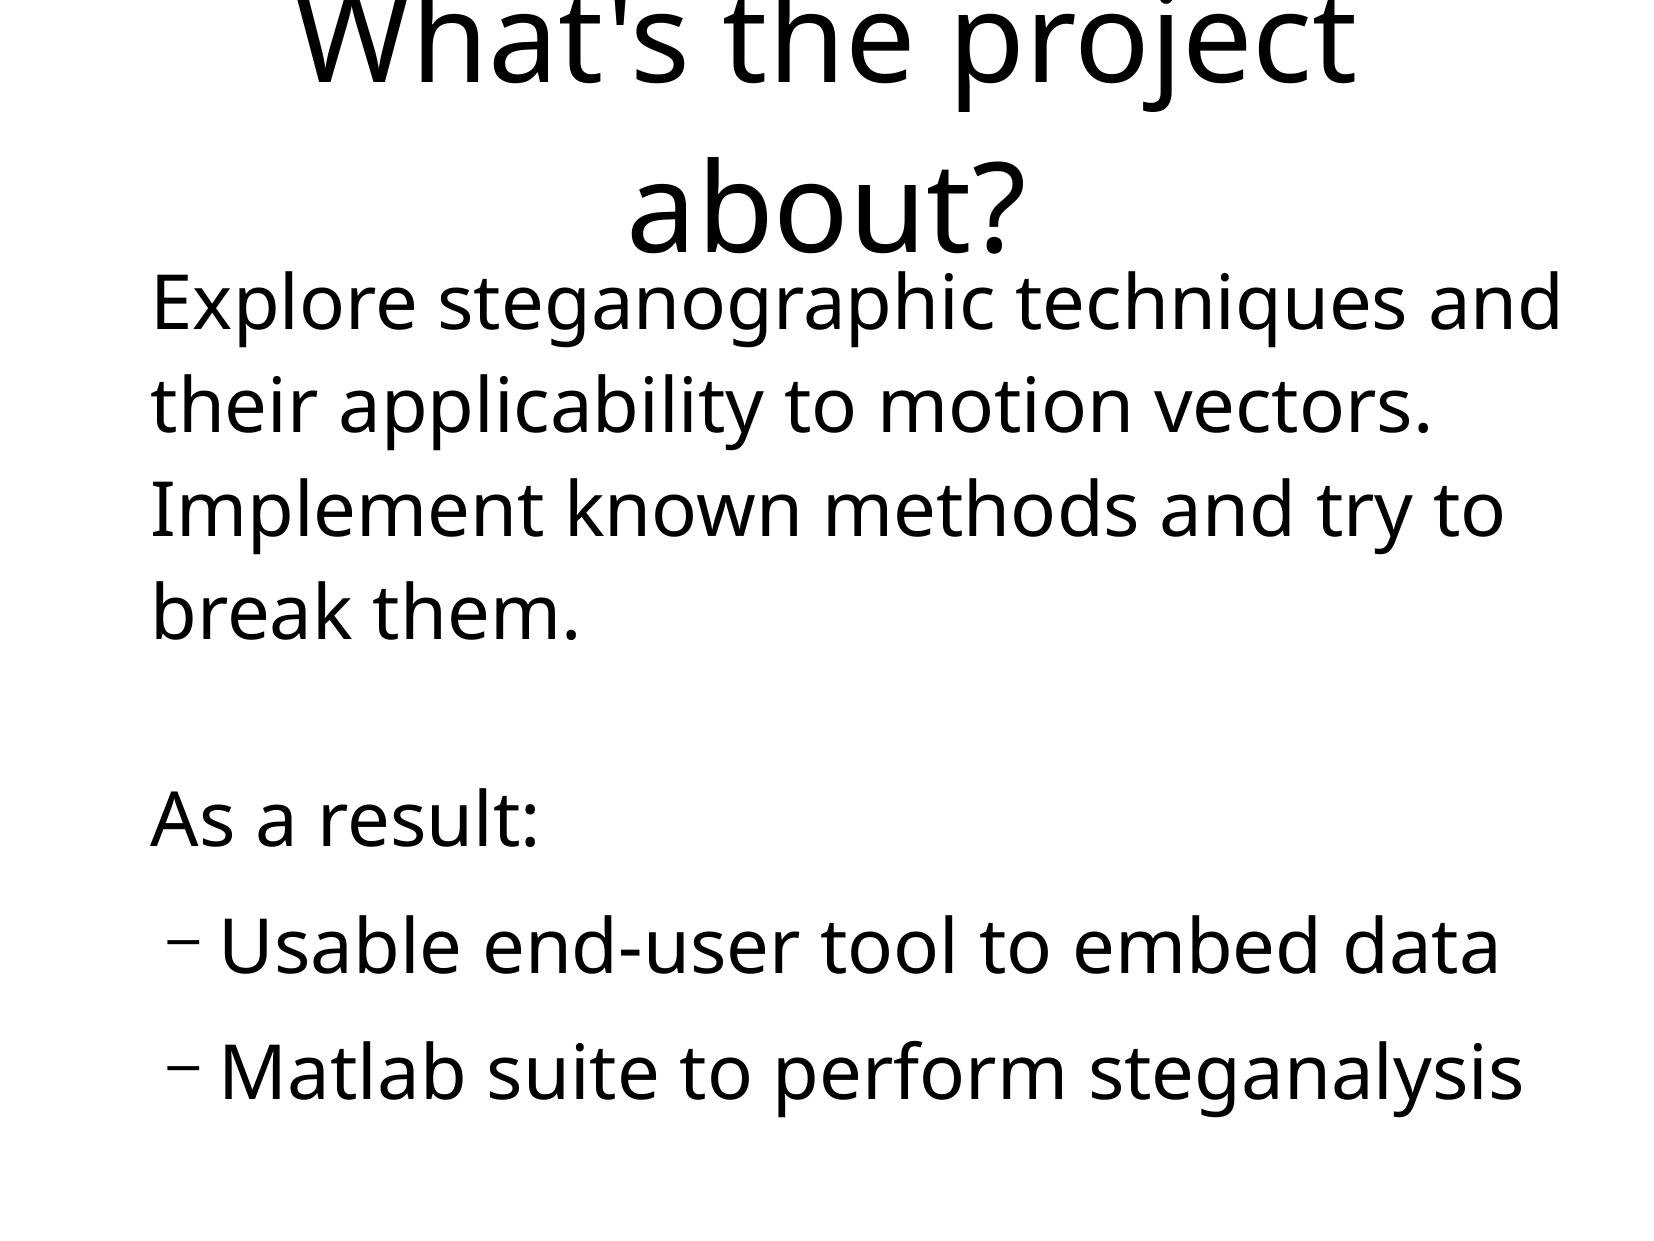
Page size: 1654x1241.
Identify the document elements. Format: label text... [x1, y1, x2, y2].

list Explore steganographic techniques and their applicability to motion vectors. Implement known methods and try to break them. As a result: Usable end-user tool to embed data Matlab suite to perform steganalysis [82, 248, 1571, 1193]
title What's the project about? [82, 48, 1571, 190]
